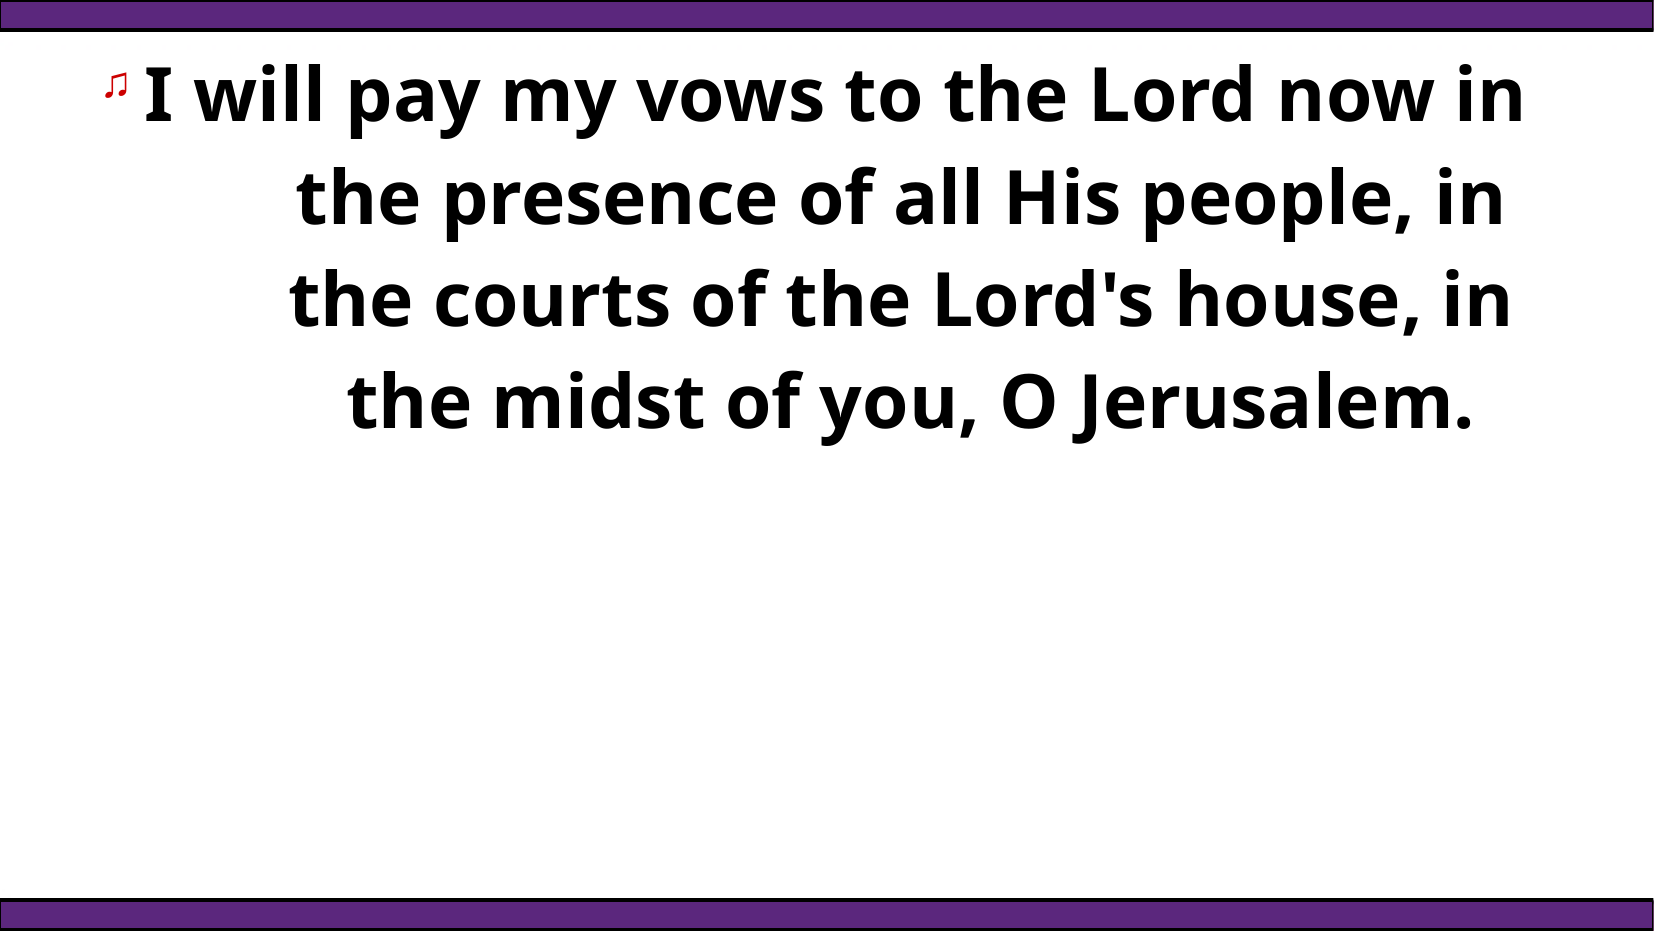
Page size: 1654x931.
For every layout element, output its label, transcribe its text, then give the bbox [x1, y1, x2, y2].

text_box [0, 900, 1654, 931]
picture [0, 31, 1654, 900]
text_box ♫ I will pay my vows to the Lord now in the presence of all His people, in the courts of the Lord's house, in the midst of you, O Jerusalem. [58, 34, 1589, 449]
text_box [0, 0, 1654, 31]
